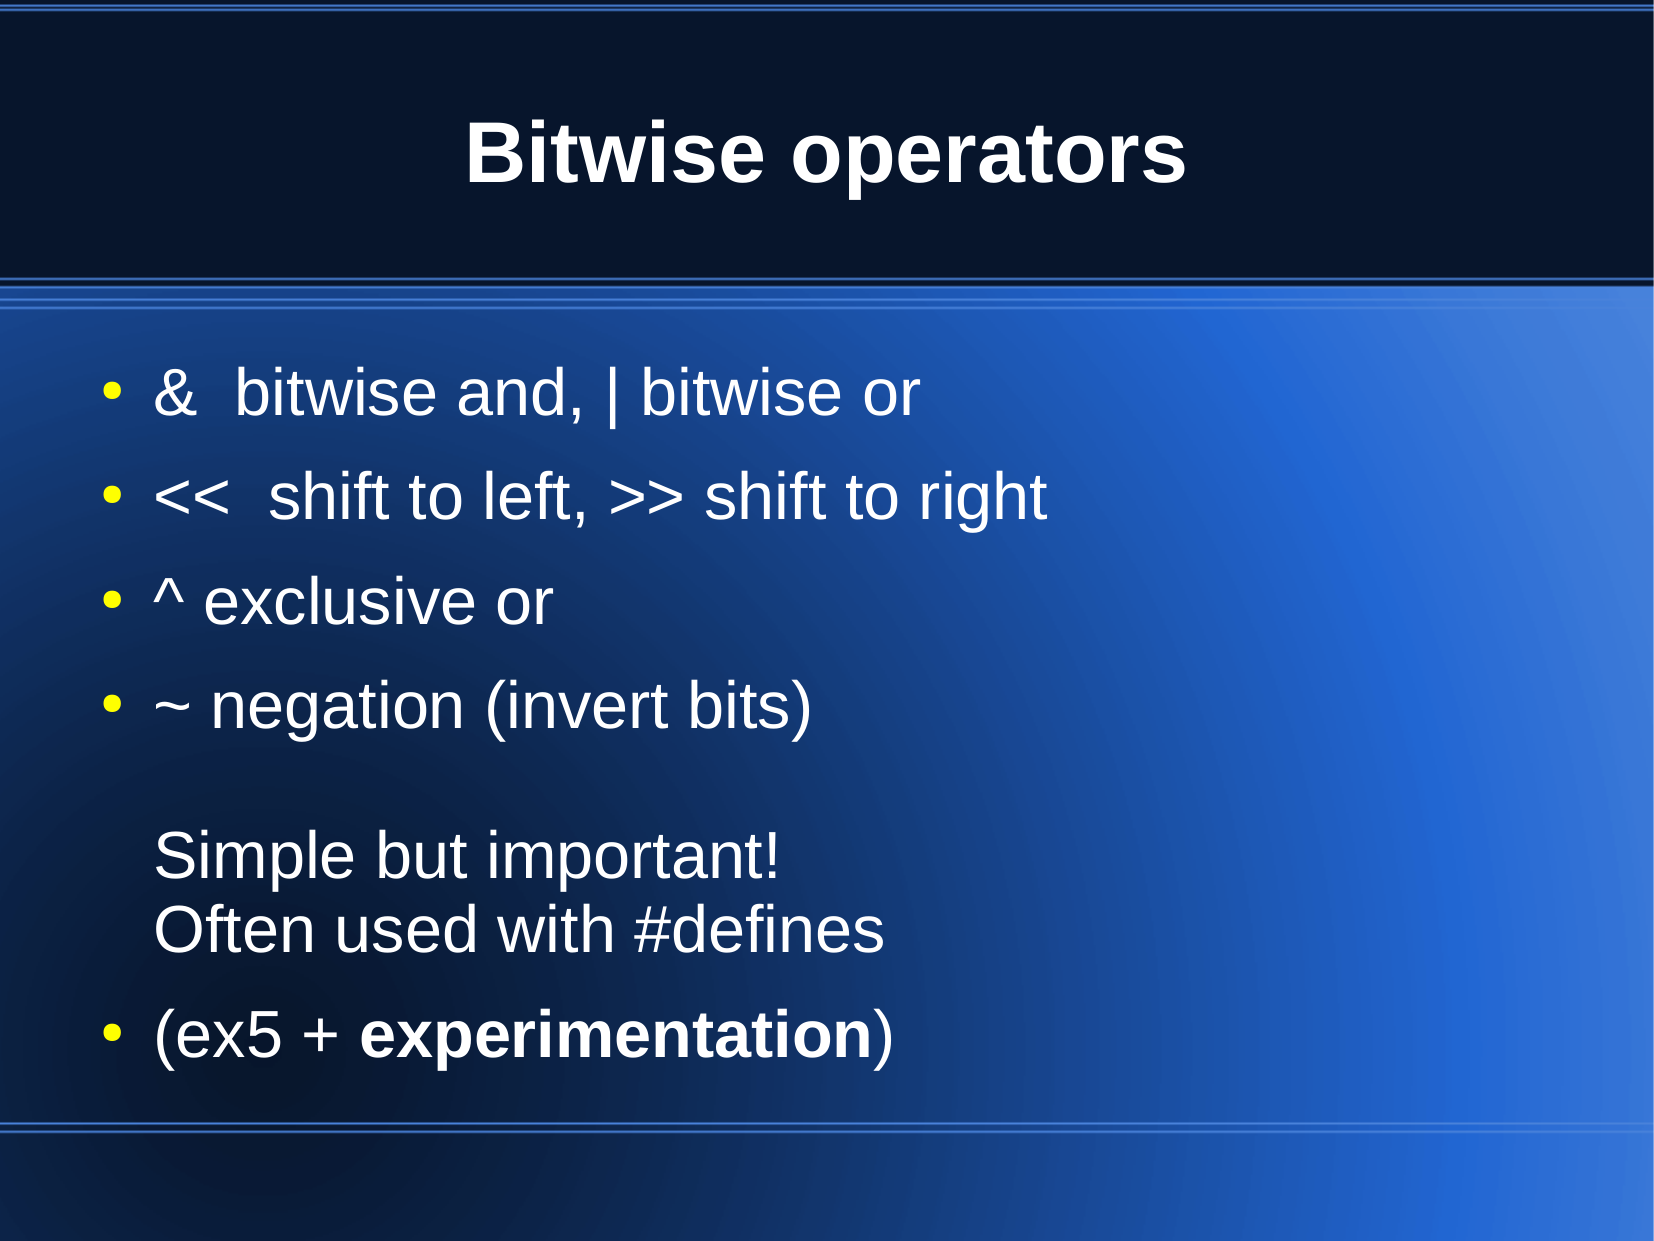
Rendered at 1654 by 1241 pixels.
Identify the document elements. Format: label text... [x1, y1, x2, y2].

title Bitwise operators [82, 49, 1571, 257]
list & bitwise and, | bitwise or << shift to left, >> shift to right ^ exclusive or ~ negation (invert bits) Simple but important! Often used with #defines (ex5 + experimentation) [82, 355, 1571, 1072]
picture [0, 0, 1654, 1241]
